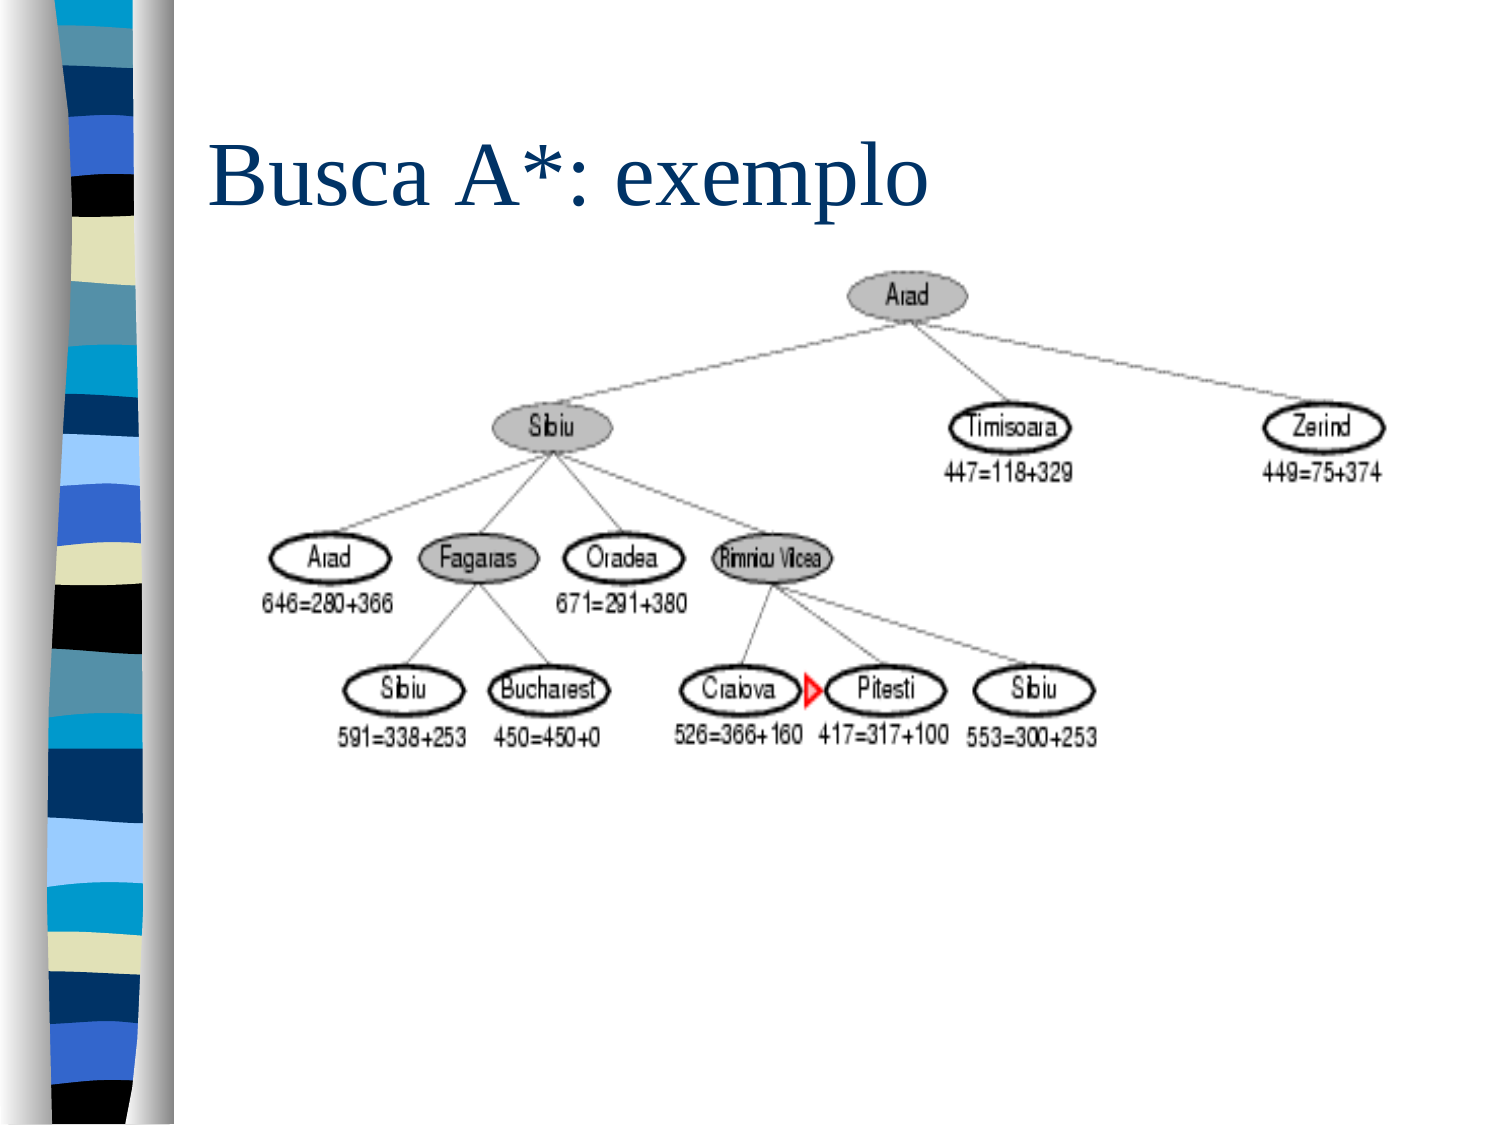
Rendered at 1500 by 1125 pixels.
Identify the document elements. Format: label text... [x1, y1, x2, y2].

title Busca A*: exemplo [192, 74, 1468, 263]
picture [249, 249, 1401, 913]
